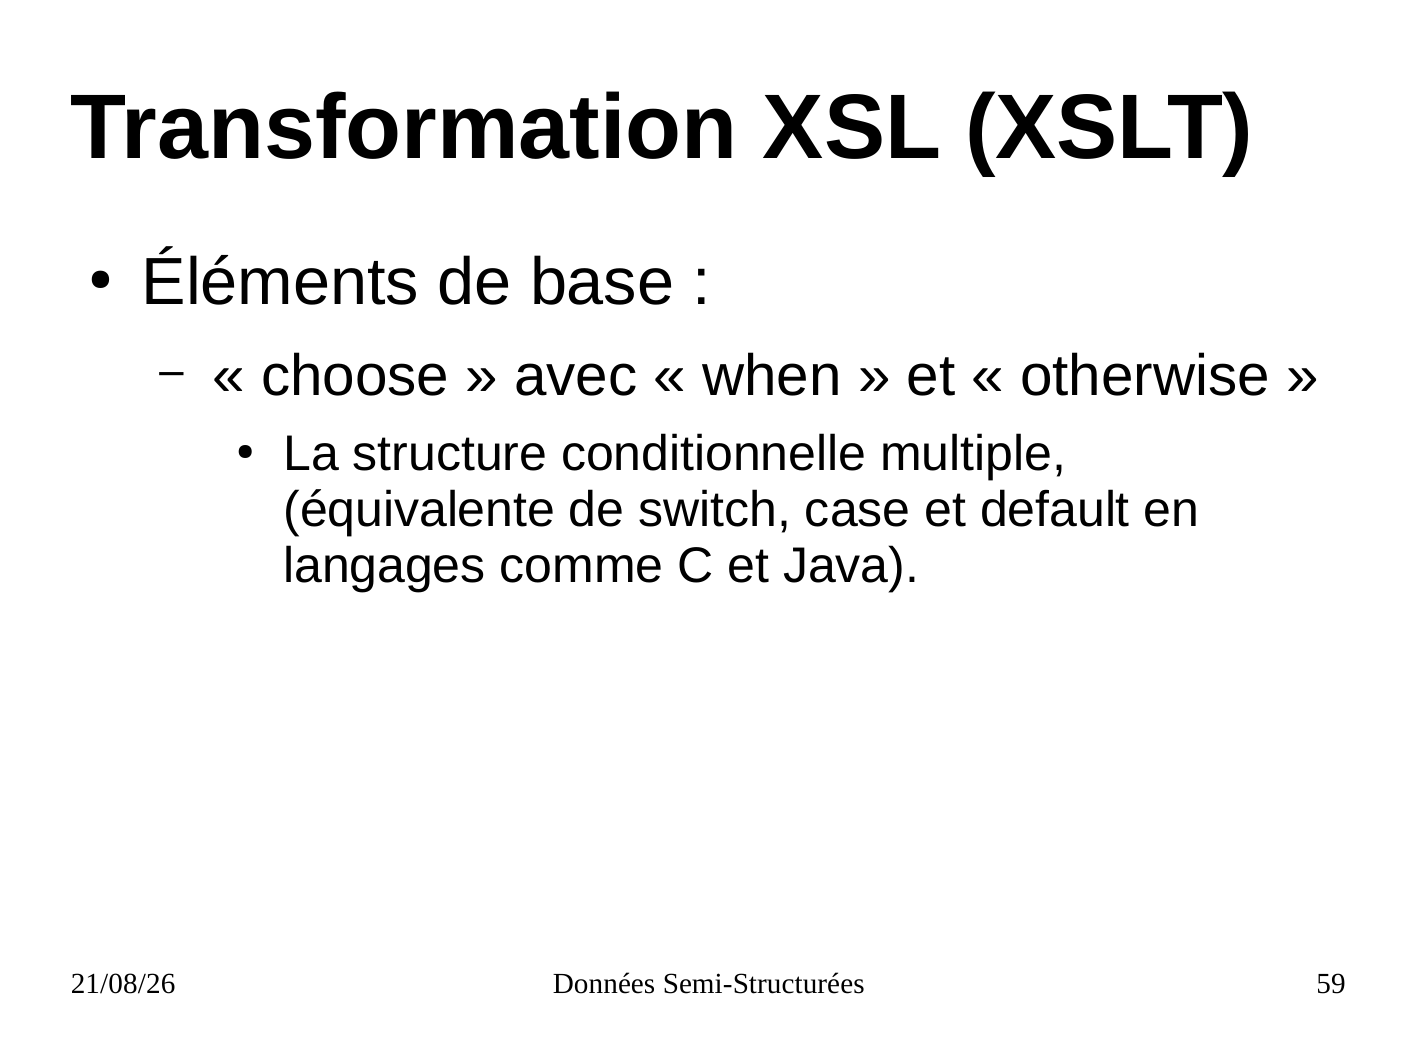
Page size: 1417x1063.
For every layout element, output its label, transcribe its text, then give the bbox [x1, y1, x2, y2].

title Transformation XSL (XSLT) [70, 42, 1346, 212]
list Éléments de base : « choose » avec « when » et « otherwise » La structure conditionnelle multiple, (équivalente de switch, case et default en langages comme C et Java). [70, 244, 1346, 925]
